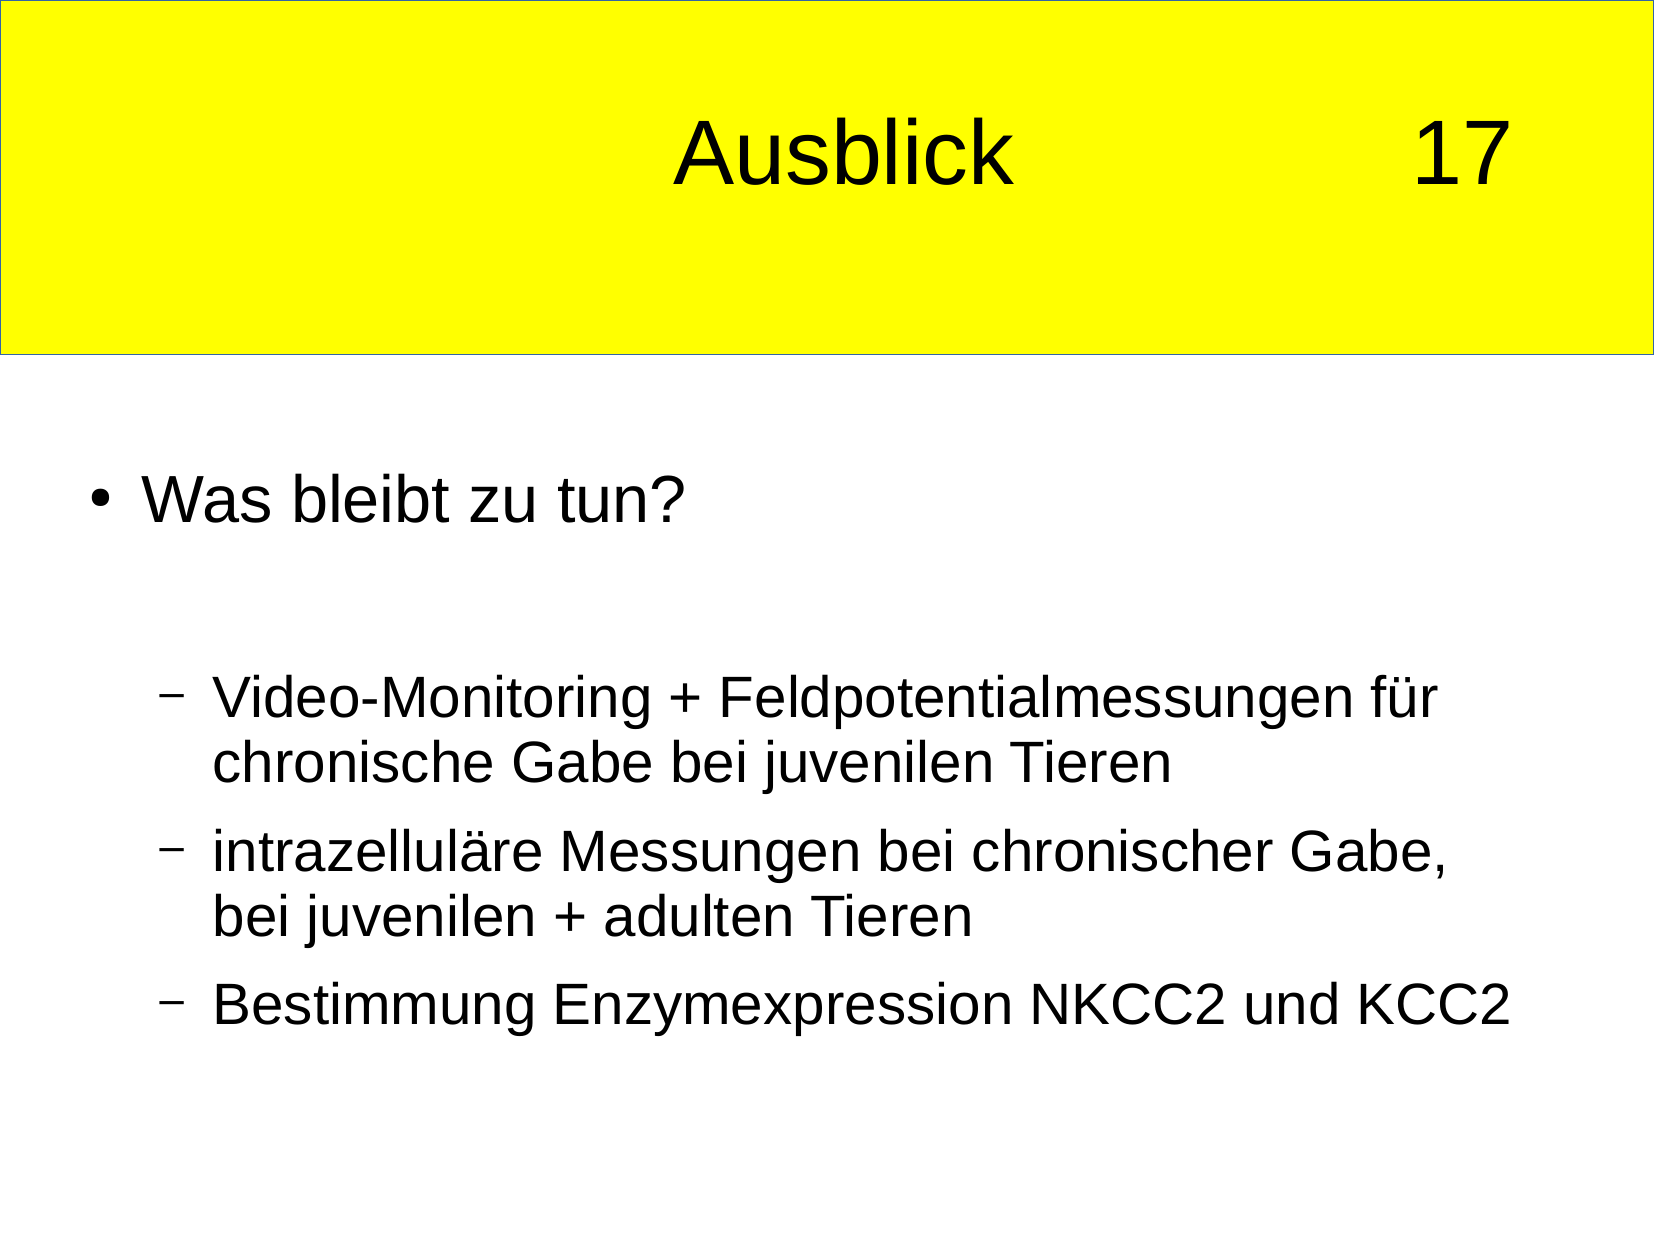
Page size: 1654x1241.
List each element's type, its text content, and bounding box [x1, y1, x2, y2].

list Was bleibt zu tun? Video-Monitoring + Feldpotentialmessungen für chronische Gabe bei juvenilen Tieren intrazelluläre Messungen bei chronischer Gabe, bei juvenilen + adulten Tieren Bestimmung Enzymexpression NKCC2 und KCC2 [70, 461, 1560, 1182]
text_box [0, 0, 1654, 355]
title Ausblick <Foliennummer> [82, 49, 1571, 257]
